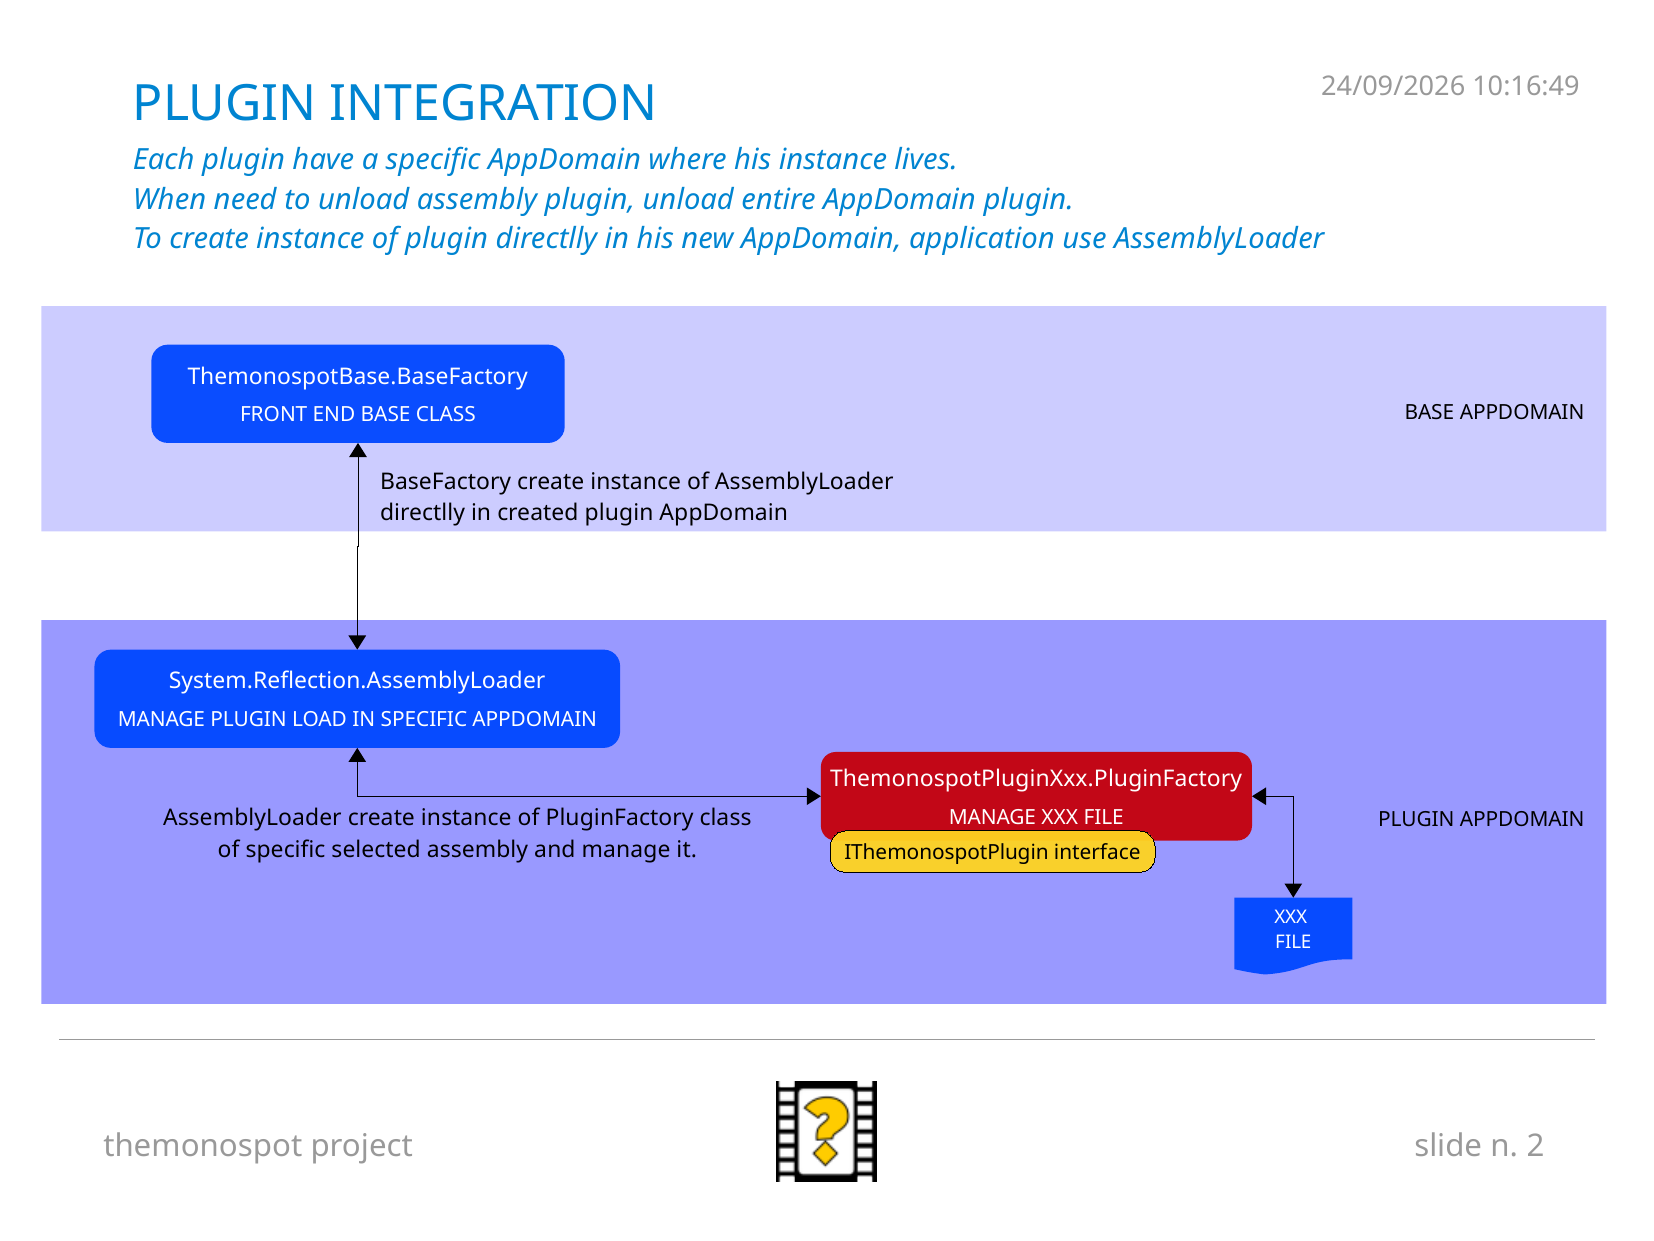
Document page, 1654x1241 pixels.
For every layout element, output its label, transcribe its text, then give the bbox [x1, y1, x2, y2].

text_box System.Reflection.AssemblyLoader MANAGE PLUGIN LOAD IN SPECIFIC APPDOMAIN [94, 649, 621, 748]
text_box BASE APPDOMAIN [1389, 389, 1605, 430]
text_box [41, 620, 1607, 1004]
text_box IThemonospotPlugin interface [830, 830, 1156, 873]
text_box slide n. <numero> [1399, 1115, 1589, 1168]
picture [776, 1081, 877, 1182]
text_box [41, 306, 1607, 532]
text_box AssemblyLoader create instance of PluginFactory class of specific selected assembly and manage it. [147, 793, 768, 865]
text_box Each plugin have a specific AppDomain where his instance lives. When need to unload assembly plugin, unload entire AppDomain plugin. To create instance of plugin directlly in his new AppDomain, application use AssemblyLoader [118, 130, 1447, 253]
text_box XXX FILE [1234, 897, 1353, 975]
text_box themonospot project [88, 1115, 473, 1168]
text_box ThemonospotBase.BaseFactory FRONT END BASE CLASS [151, 344, 565, 443]
text_box ThemonospotPluginXxx.PluginFactory MANAGE XXX FILE [820, 751, 1253, 841]
text_box PLUGIN INTEGRATION [118, 59, 685, 130]
text_box PLUGIN APPDOMAIN [1363, 797, 1600, 838]
text_box 16/12/2009 22.16.19 [1210, 59, 1595, 107]
text_box BaseFactory create instance of AssemblyLoader directlly in created plugin AppDomain [365, 457, 916, 529]
